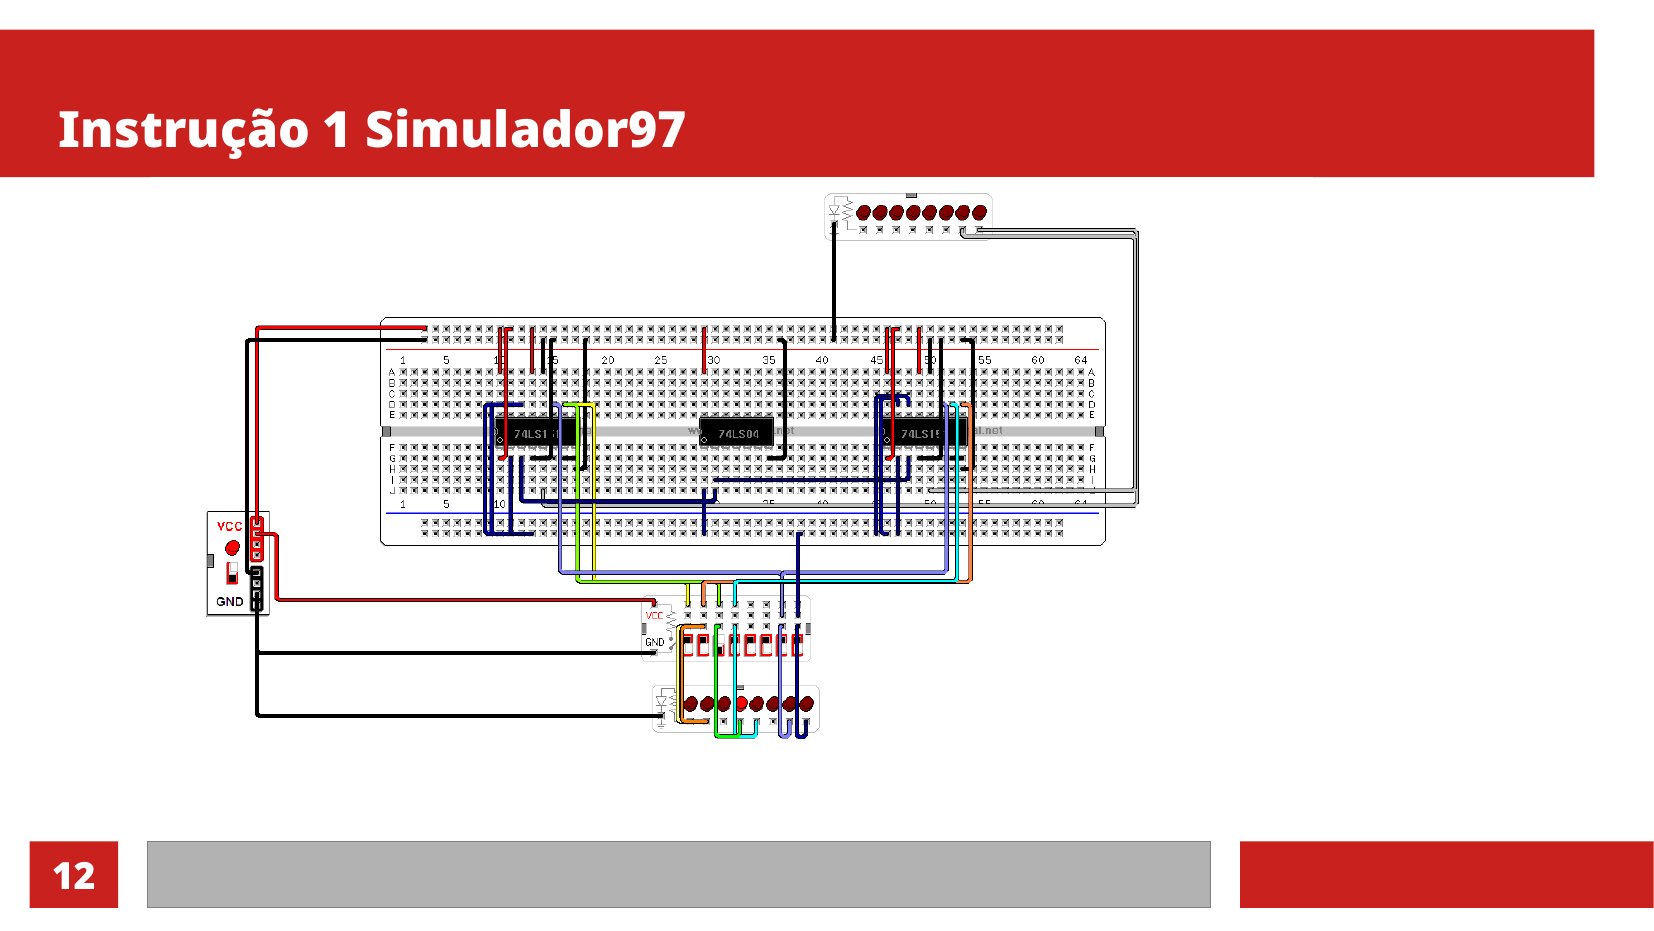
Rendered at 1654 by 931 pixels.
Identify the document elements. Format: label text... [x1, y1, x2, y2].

picture [150, 177, 1313, 826]
title Instrução 1 Simulador97 [59, 44, 1595, 163]
